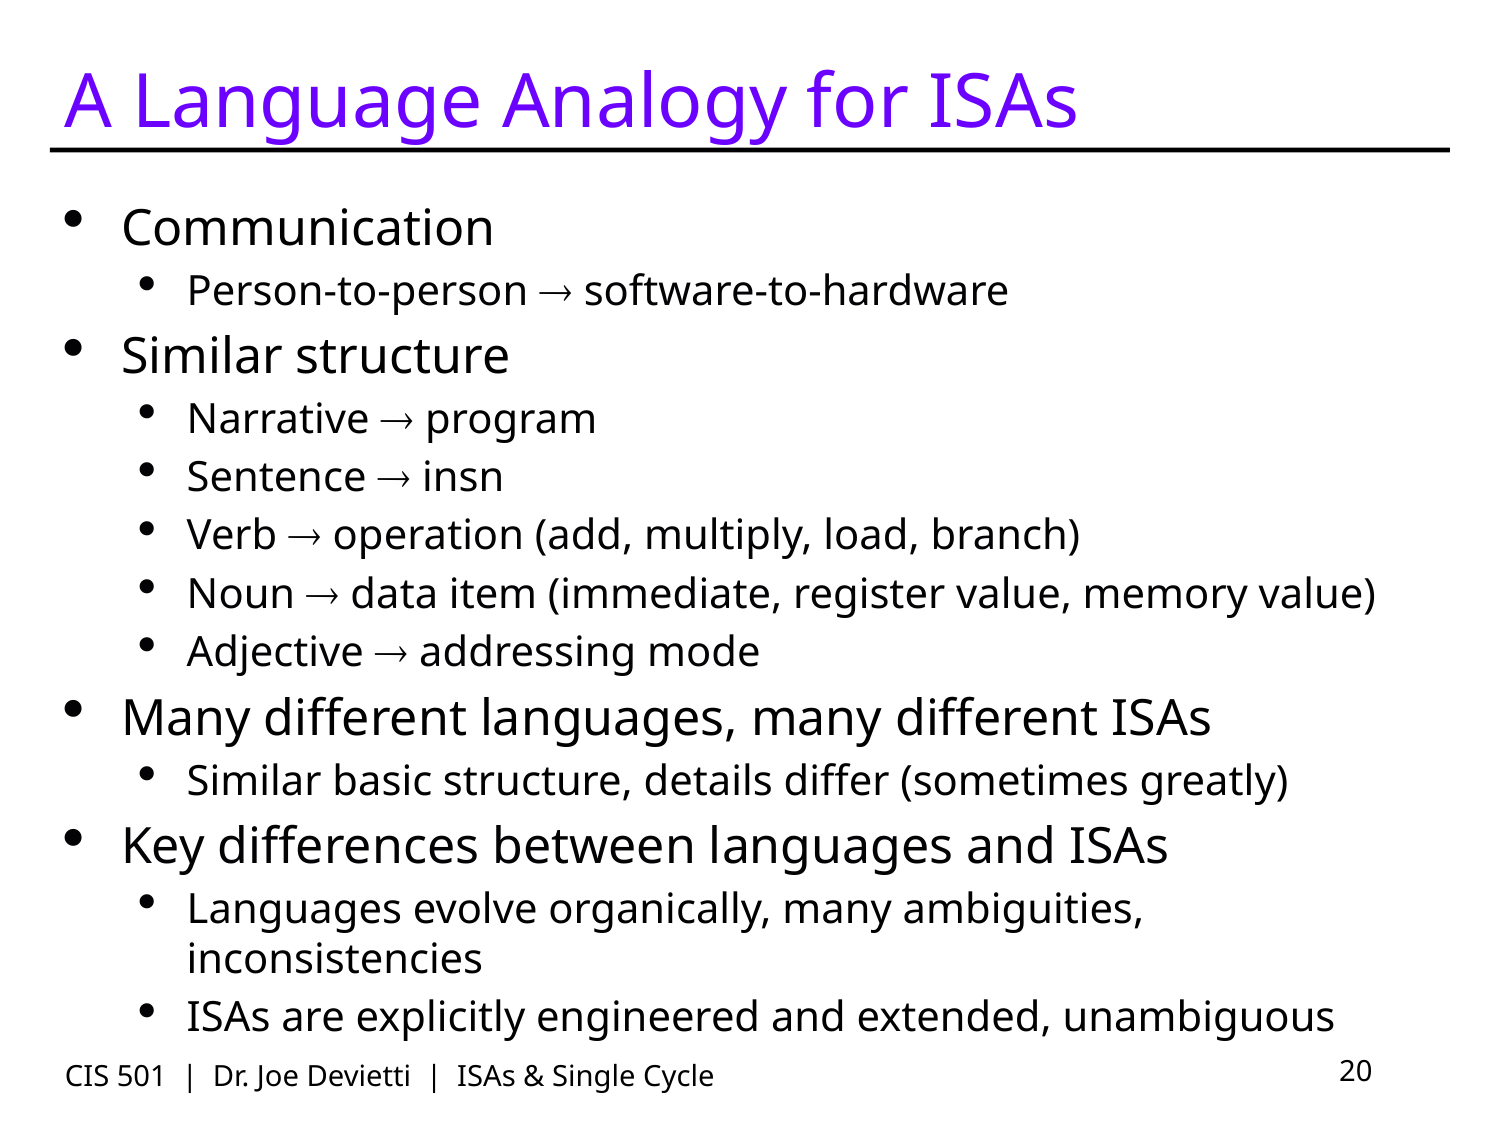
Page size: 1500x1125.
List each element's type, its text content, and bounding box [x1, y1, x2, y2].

text_box A Language Analogy for ISAs [49, 37, 1375, 150]
text_box CIS 501 | Dr. Joe Devietti | ISAs & Single Cycle [49, 1049, 988, 1100]
text_box <number> [1074, 1049, 1388, 1100]
text_box Communication Person-to-person  software-to-hardware Similar structure Narrative  program Sentence  insn Verb  operation (add, multiply, load, branch) Noun  data item (immediate, register value, memory value) Adjective  addressing mode Many different languages, many different ISAs Similar basic structure, details differ (sometimes greatly) Key differences between languages and ISAs Languages evolve organically, many ambiguities, inconsistencies ISAs are explicitly engineered and extended, unambiguous [49, 187, 1450, 1025]
